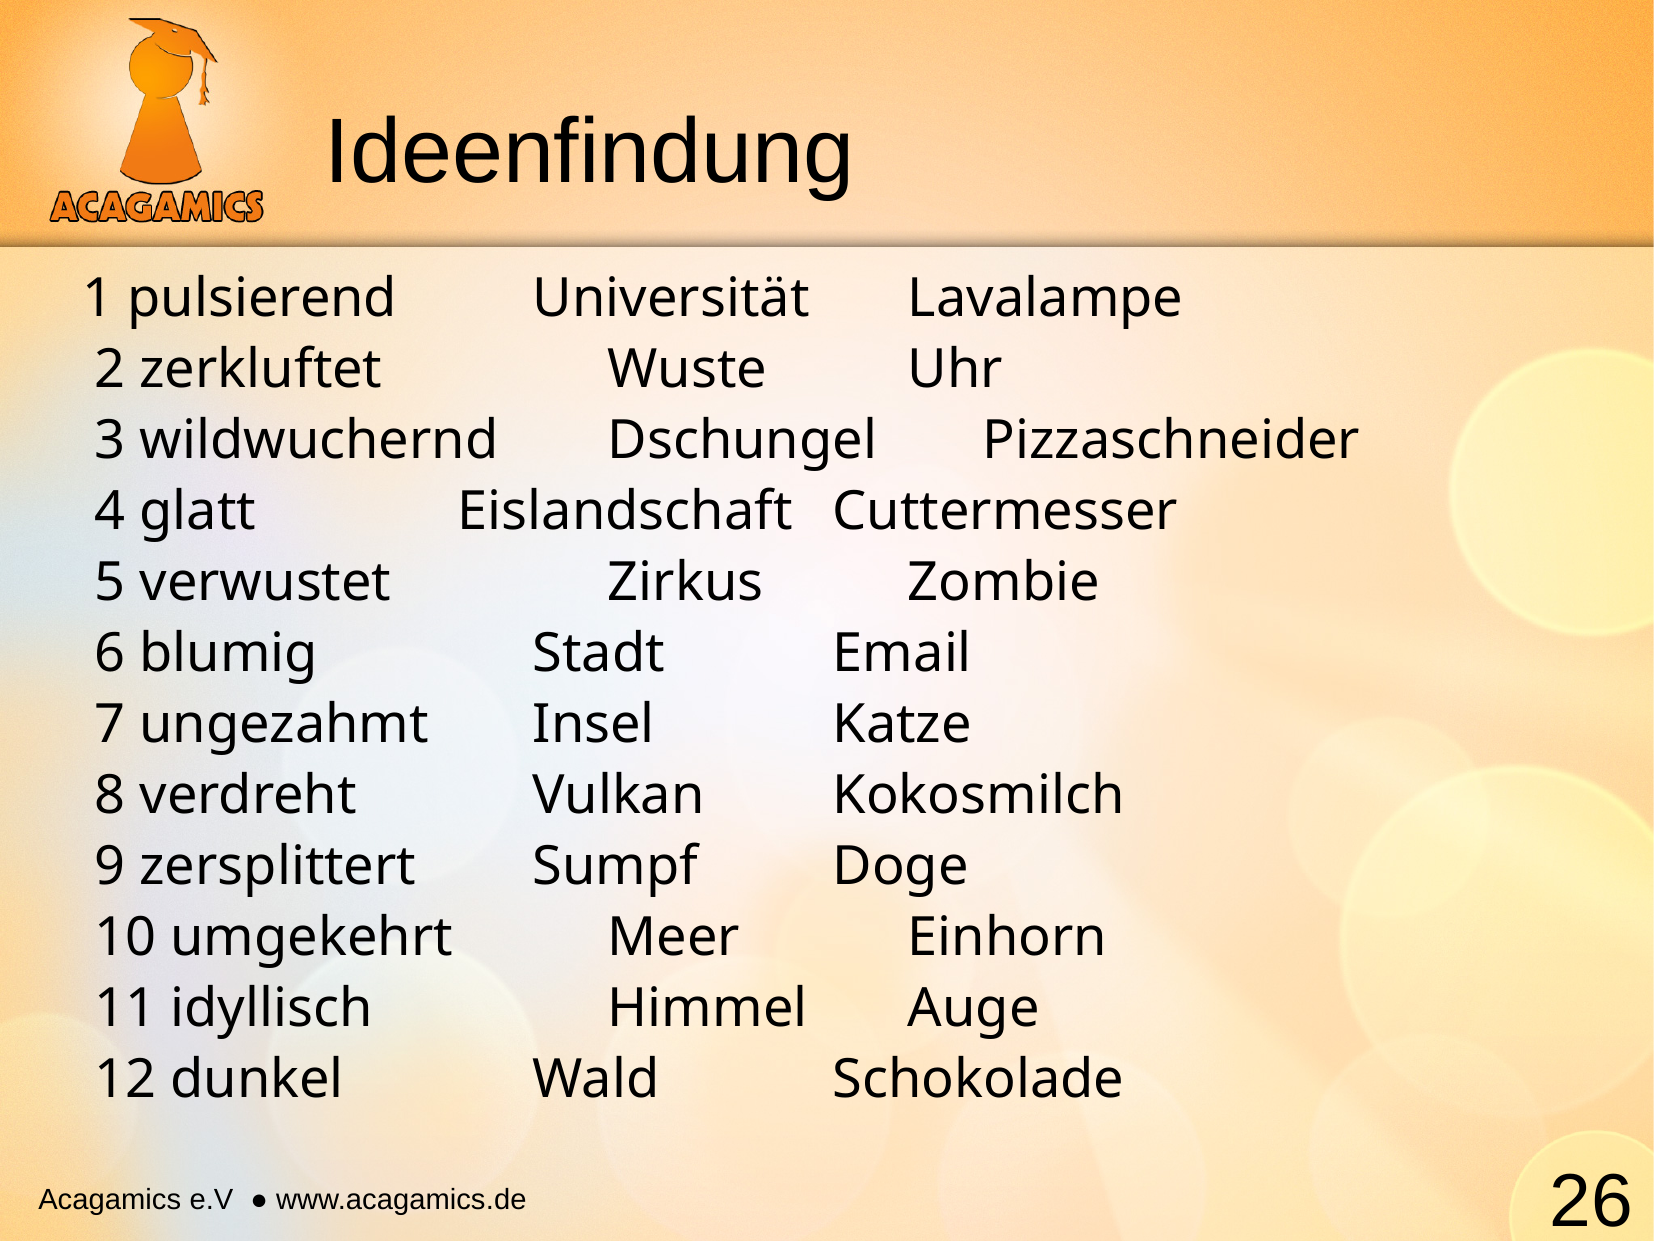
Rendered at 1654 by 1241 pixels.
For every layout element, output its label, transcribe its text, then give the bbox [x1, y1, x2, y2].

list 1 pulsierend Universität Lavalampe 2 zerkluftet Wuste Uhr 3 wildwuchernd Dschungel Pizzaschneider 4 glatt Eislandschaft Cuttermesser 5 verwustet Zirkus Zombie 6 blumig Stadt Email 7 ungezahmt Insel Katze 8 verdreht Vulkan Kokosmilch 9 zersplittert Sumpf Doge 10 umgekehrt Meer Einhorn 11 idyllisch Himmel Auge 12 dunkel Wald Schokolade [82, 262, 1571, 1188]
title Ideenfindung [324, 76, 1571, 216]
text_box [1517, 1151, 1654, 1241]
